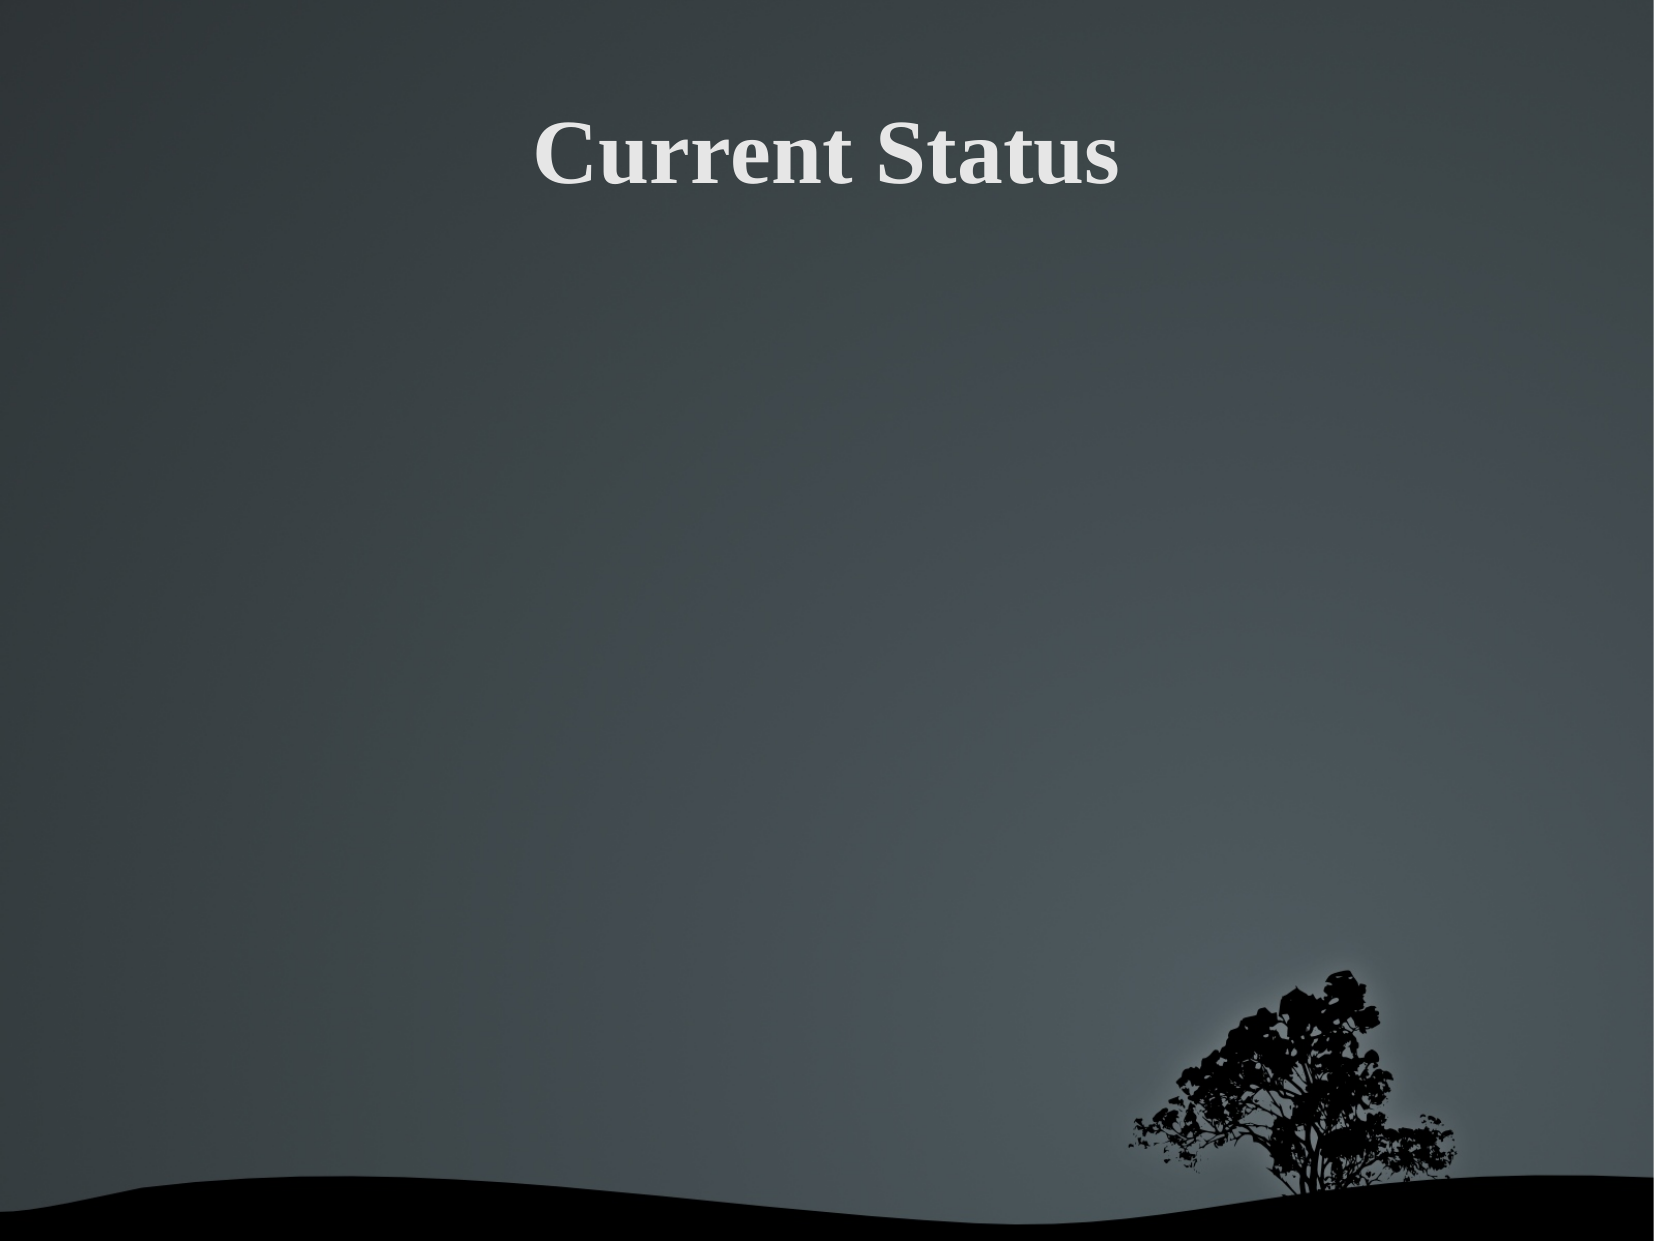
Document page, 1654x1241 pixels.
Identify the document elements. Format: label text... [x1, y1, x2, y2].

title Current Status [82, 49, 1571, 257]
picture [0, 0, 1654, 1241]
